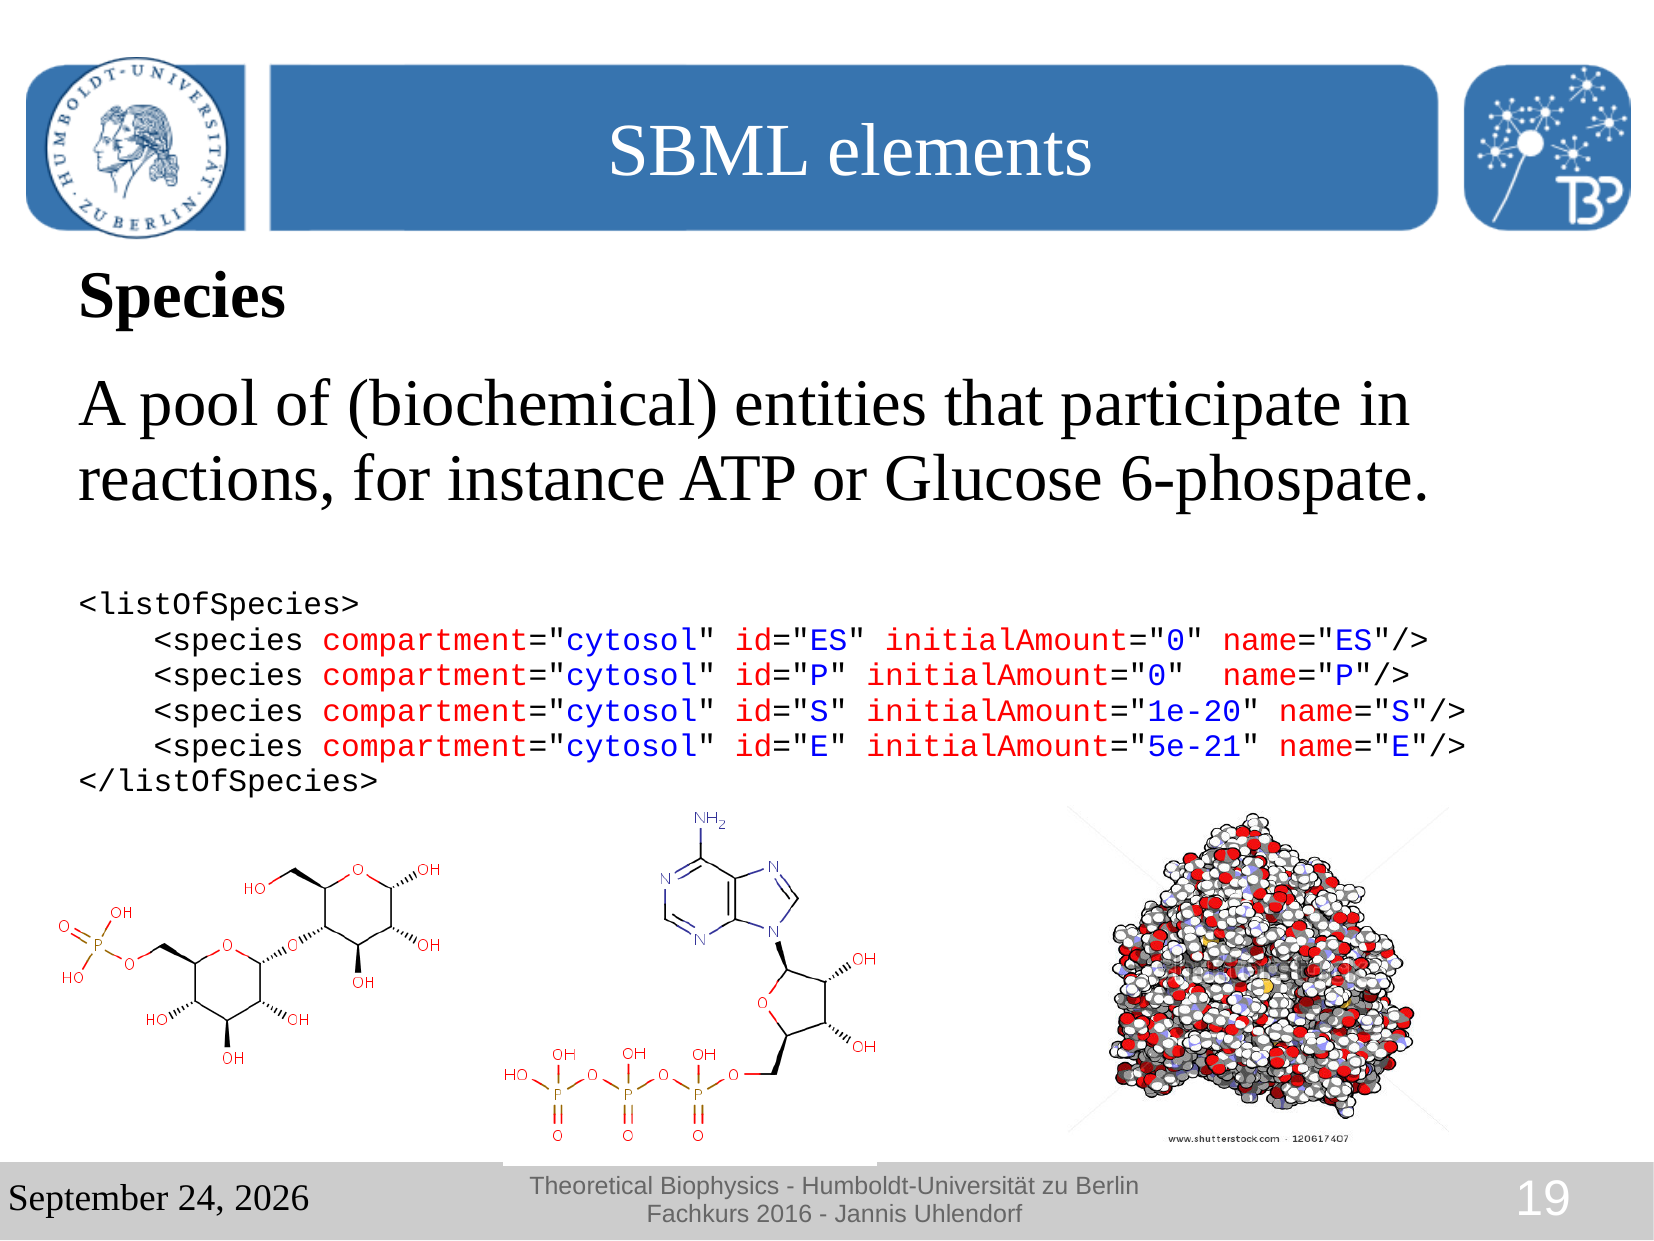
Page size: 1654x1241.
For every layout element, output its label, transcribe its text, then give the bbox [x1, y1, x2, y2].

picture [26, 57, 1631, 248]
title SBML elements [266, 74, 1434, 164]
picture [503, 792, 877, 1166]
subtitle Species A pool of (biochemical) entities that participate in reactions, for instance ATP or Glucose 6-phospate. <listOfSpecies> <species compartment="cytosol" id="ES" initialAmount="0" name="ES"/> <species compartment="cytosol" id="P" initialAmount="0" name="P"/> <species compartment="cytosol" id="S" initialAmount="1e-20" name="S"/> <species compartment="cytosol" id="E" initialAmount="5e-21" name="E"/> </listOfSpecies> [78, 164, 1567, 969]
picture [57, 775, 441, 1158]
picture [1067, 805, 1449, 1146]
